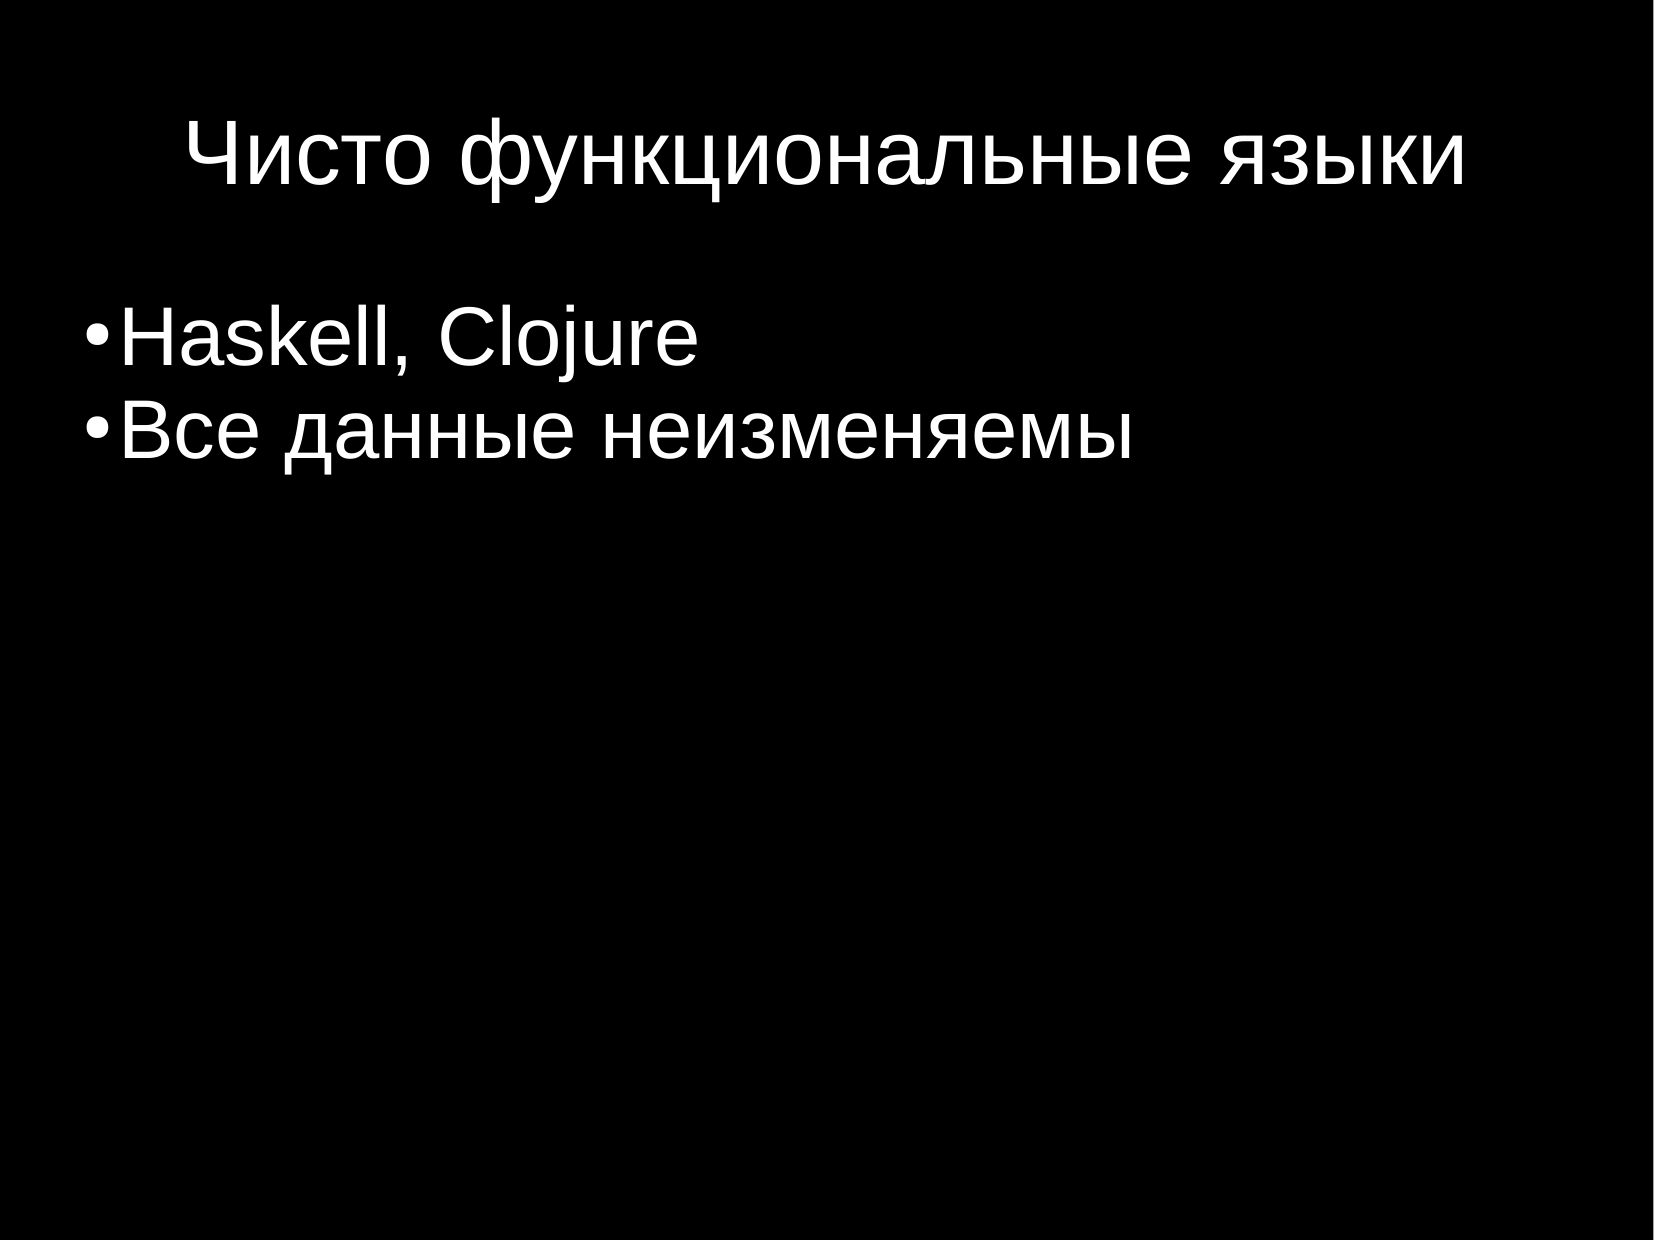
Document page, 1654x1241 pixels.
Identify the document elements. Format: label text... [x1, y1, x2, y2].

subtitle Haskell, Clojure Все данные неизменяемы [82, 290, 1571, 1010]
title Чисто функциональные языки [82, 49, 1571, 257]
